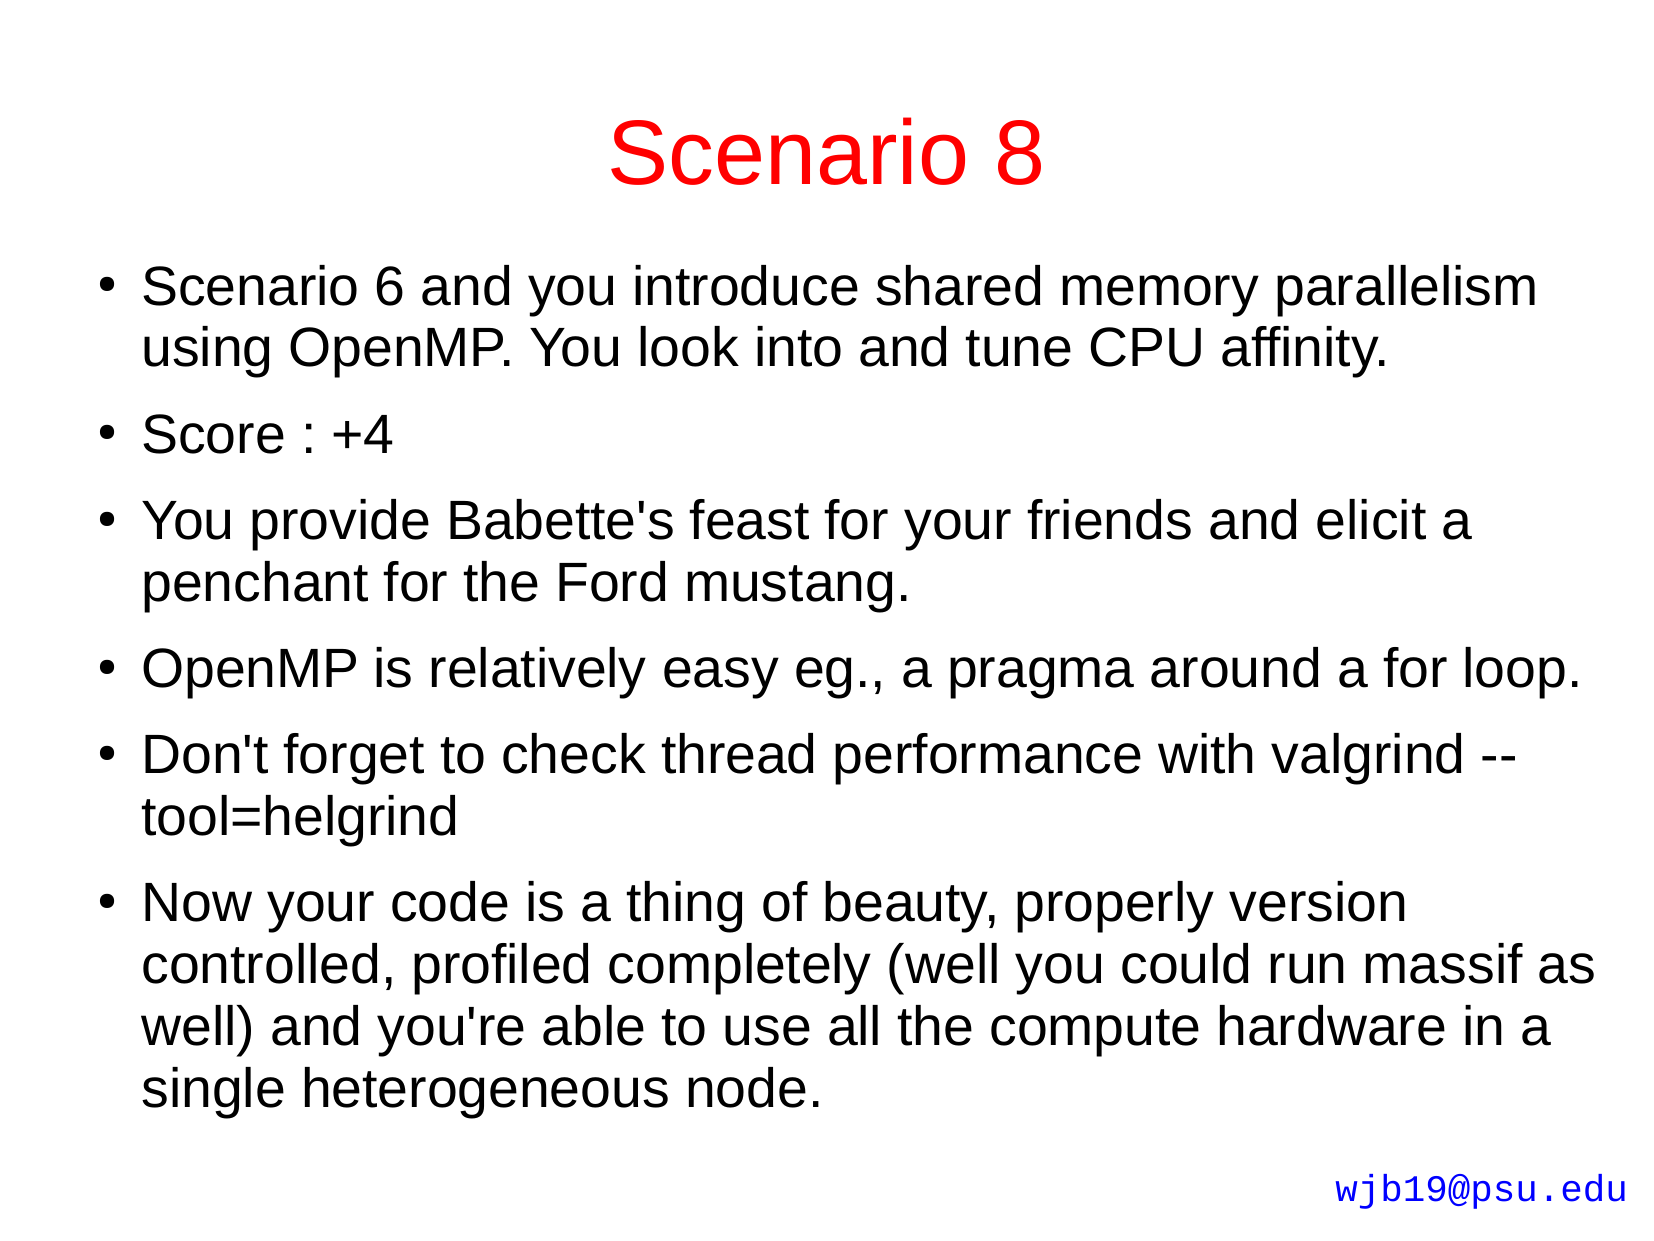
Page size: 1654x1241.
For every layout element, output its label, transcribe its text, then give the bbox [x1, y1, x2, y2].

title Scenario 8 [82, 49, 1571, 255]
text_box wjb19@psu.edu [1320, 1162, 1643, 1220]
list Scenario 6 and you introduce shared memory parallelism using OpenMP. You look into and tune CPU affinity. Score : +4 You provide Babette's feast for your friends and elicit a penchant for the Ford mustang. OpenMP is relatively easy eg., a pragma around a for loop. Don't forget to check thread performance with valgrind --tool=helgrind Now your code is a thing of beauty, properly version controlled, profiled completely (well you could run massif as well) and you're able to use all the compute hardware in a single heterogeneous node. [82, 255, 1606, 1186]
